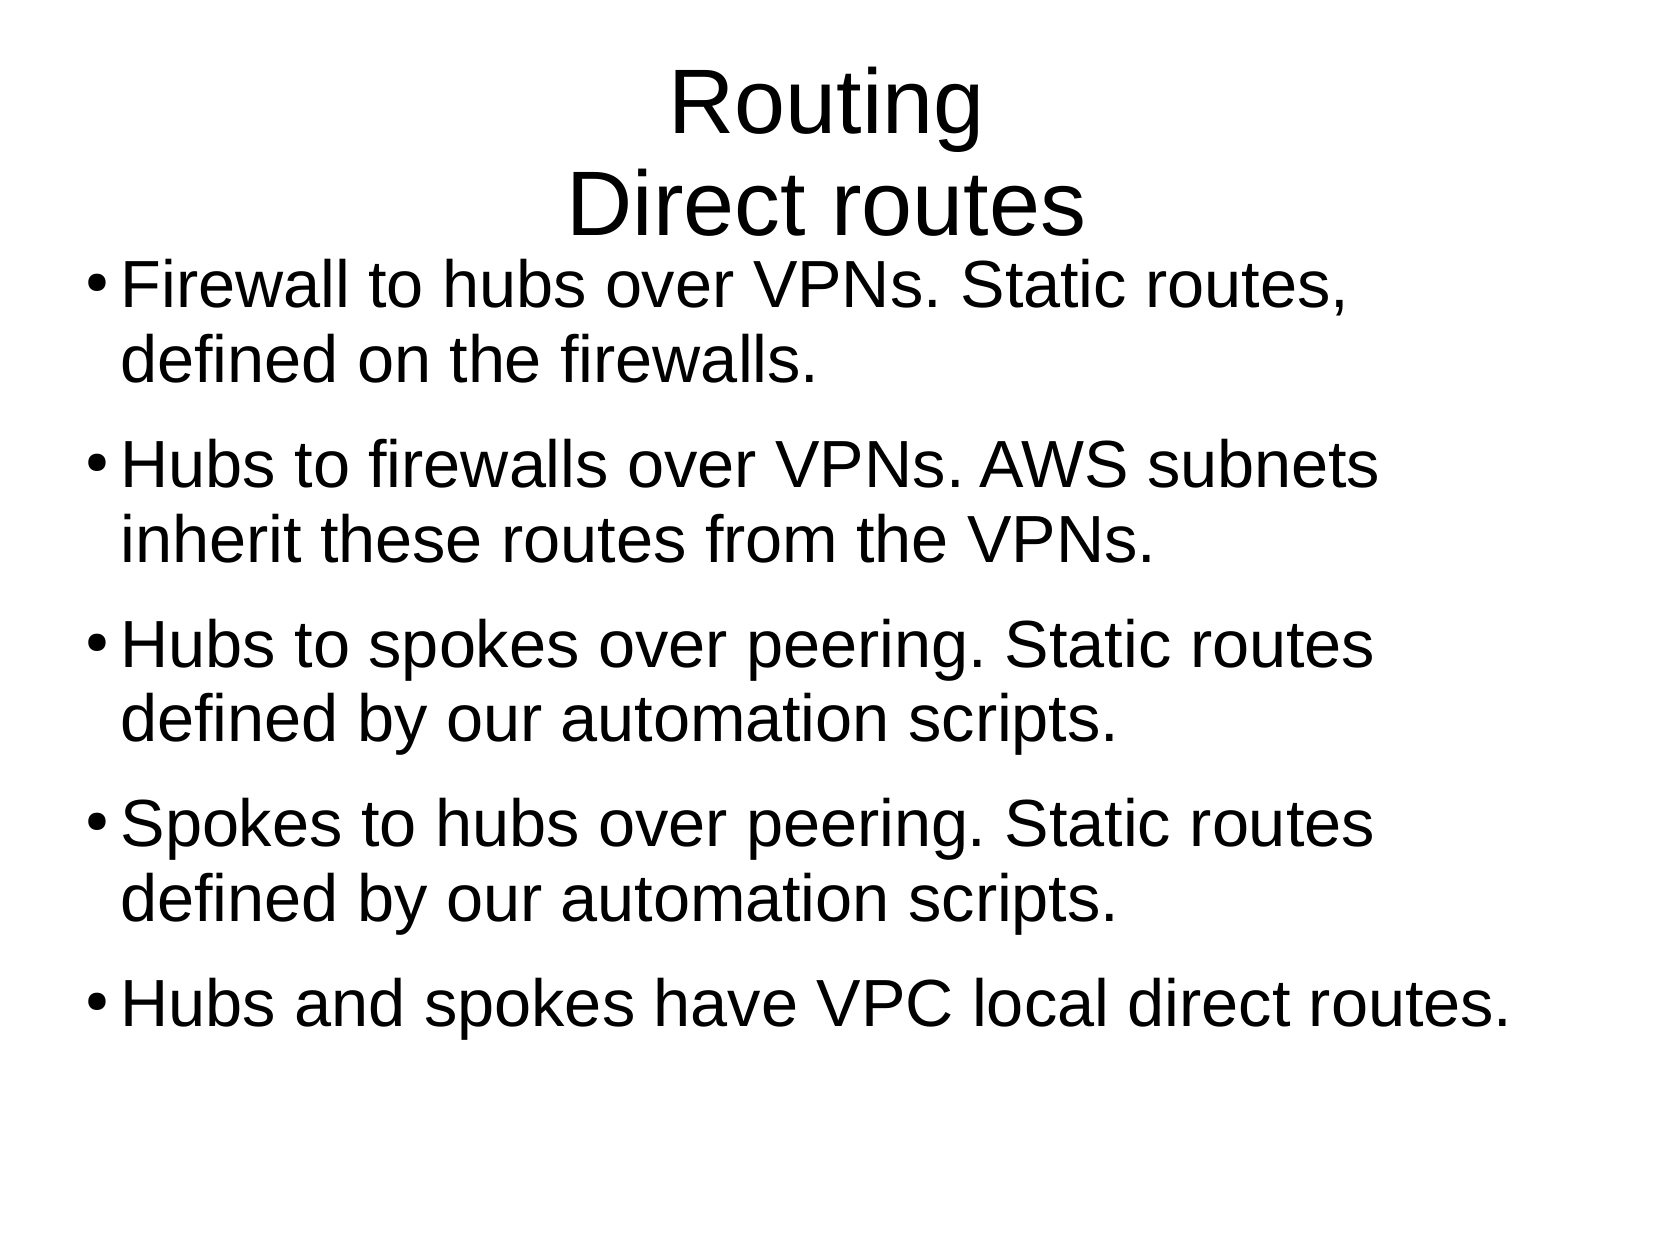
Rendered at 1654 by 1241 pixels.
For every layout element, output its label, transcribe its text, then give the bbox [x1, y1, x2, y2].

title Routing Direct routes [82, 49, 1571, 257]
subtitle Firewall to hubs over VPNs. Static routes, defined on the firewalls. Hubs to firewalls over VPNs. AWS subnets inherit these routes from the VPNs. Hubs to spokes over peering. Static routes defined by our automation scripts. Spokes to hubs over peering. Static routes defined by our automation scripts. Hubs and spokes have VPC local direct routes. [85, 247, 1574, 1041]
